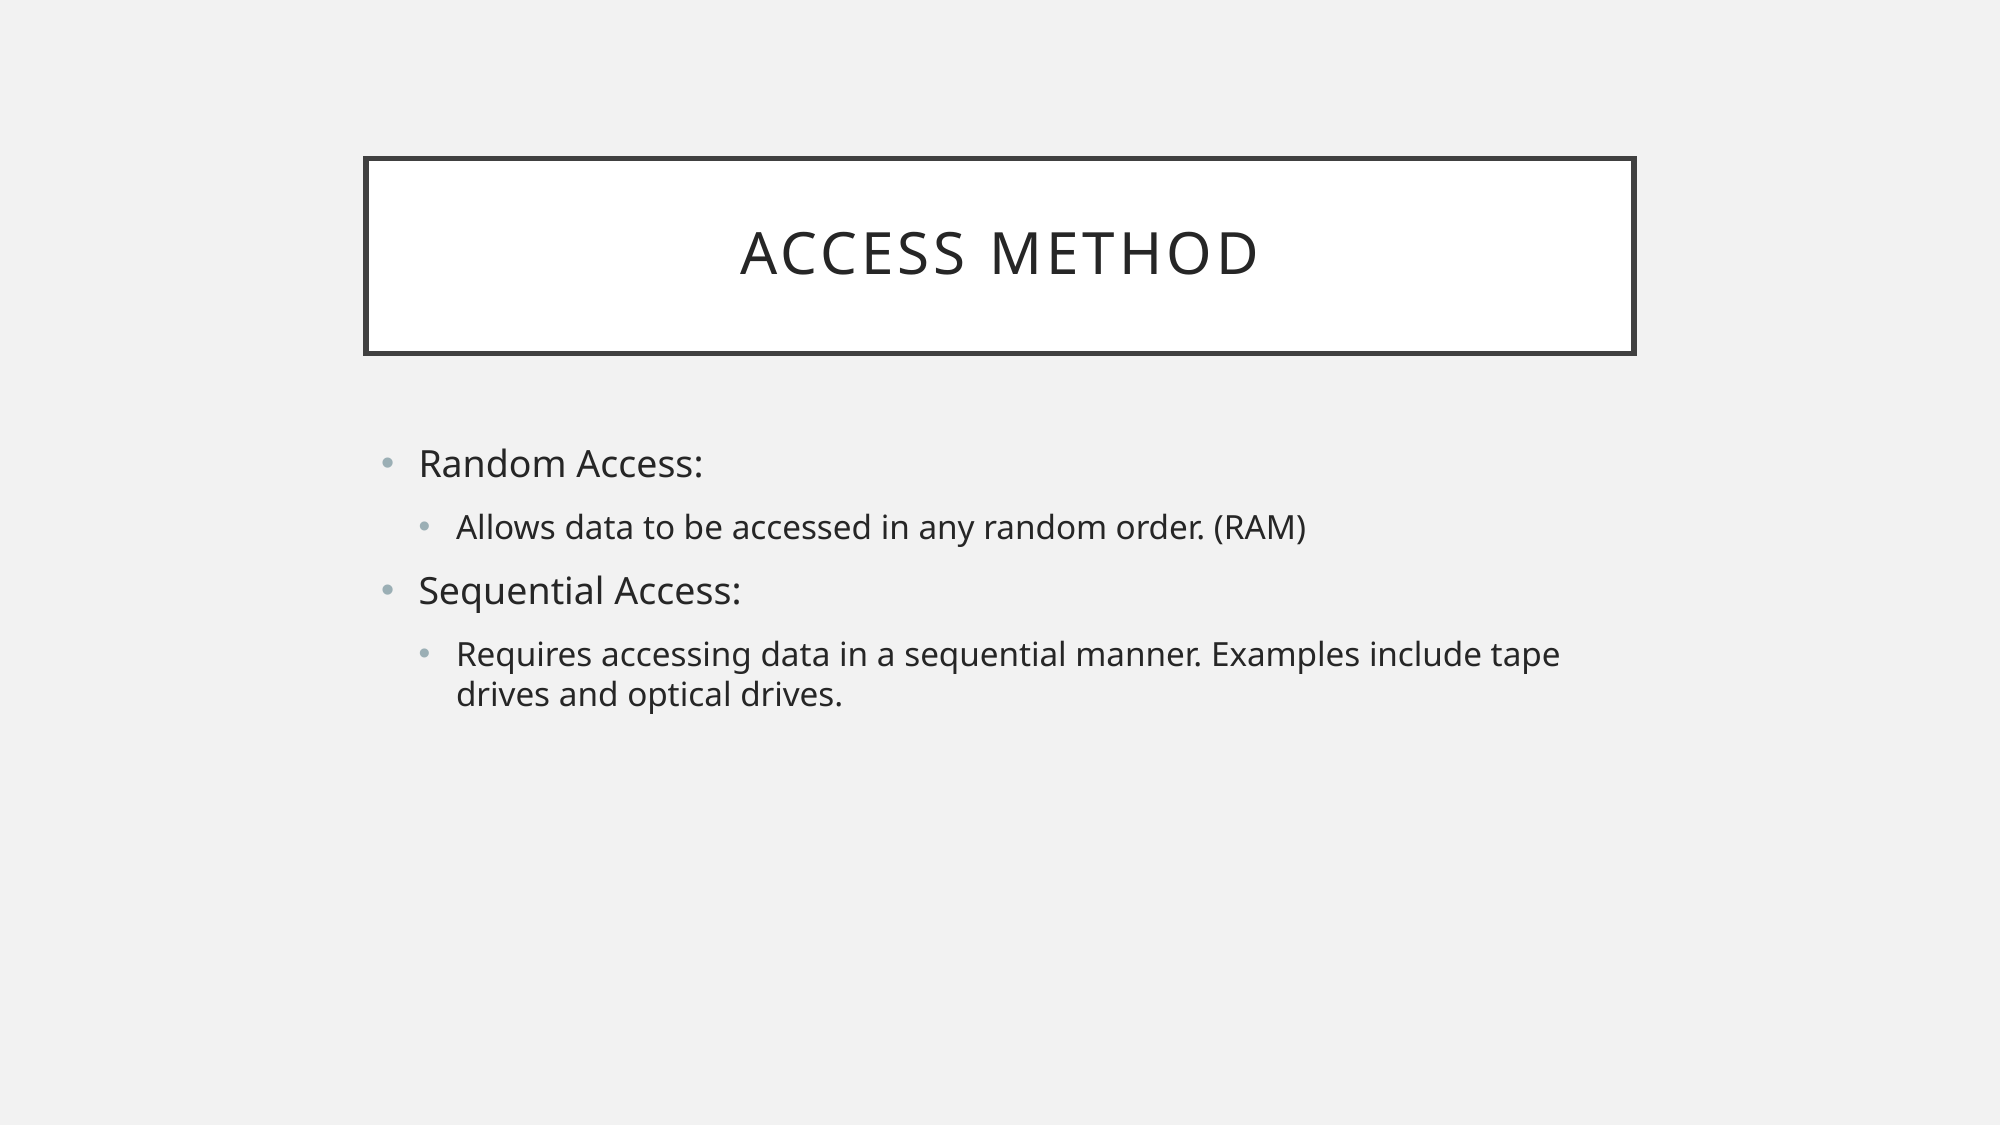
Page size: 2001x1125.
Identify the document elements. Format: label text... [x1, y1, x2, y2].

title Access method [366, 158, 1634, 354]
list Random Access: Allows data to be accessed in any random order. (RAM) Sequential Access: Requires accessing data in a sequential manner. Examples include tape drives and optical drives. [366, 432, 1634, 942]
